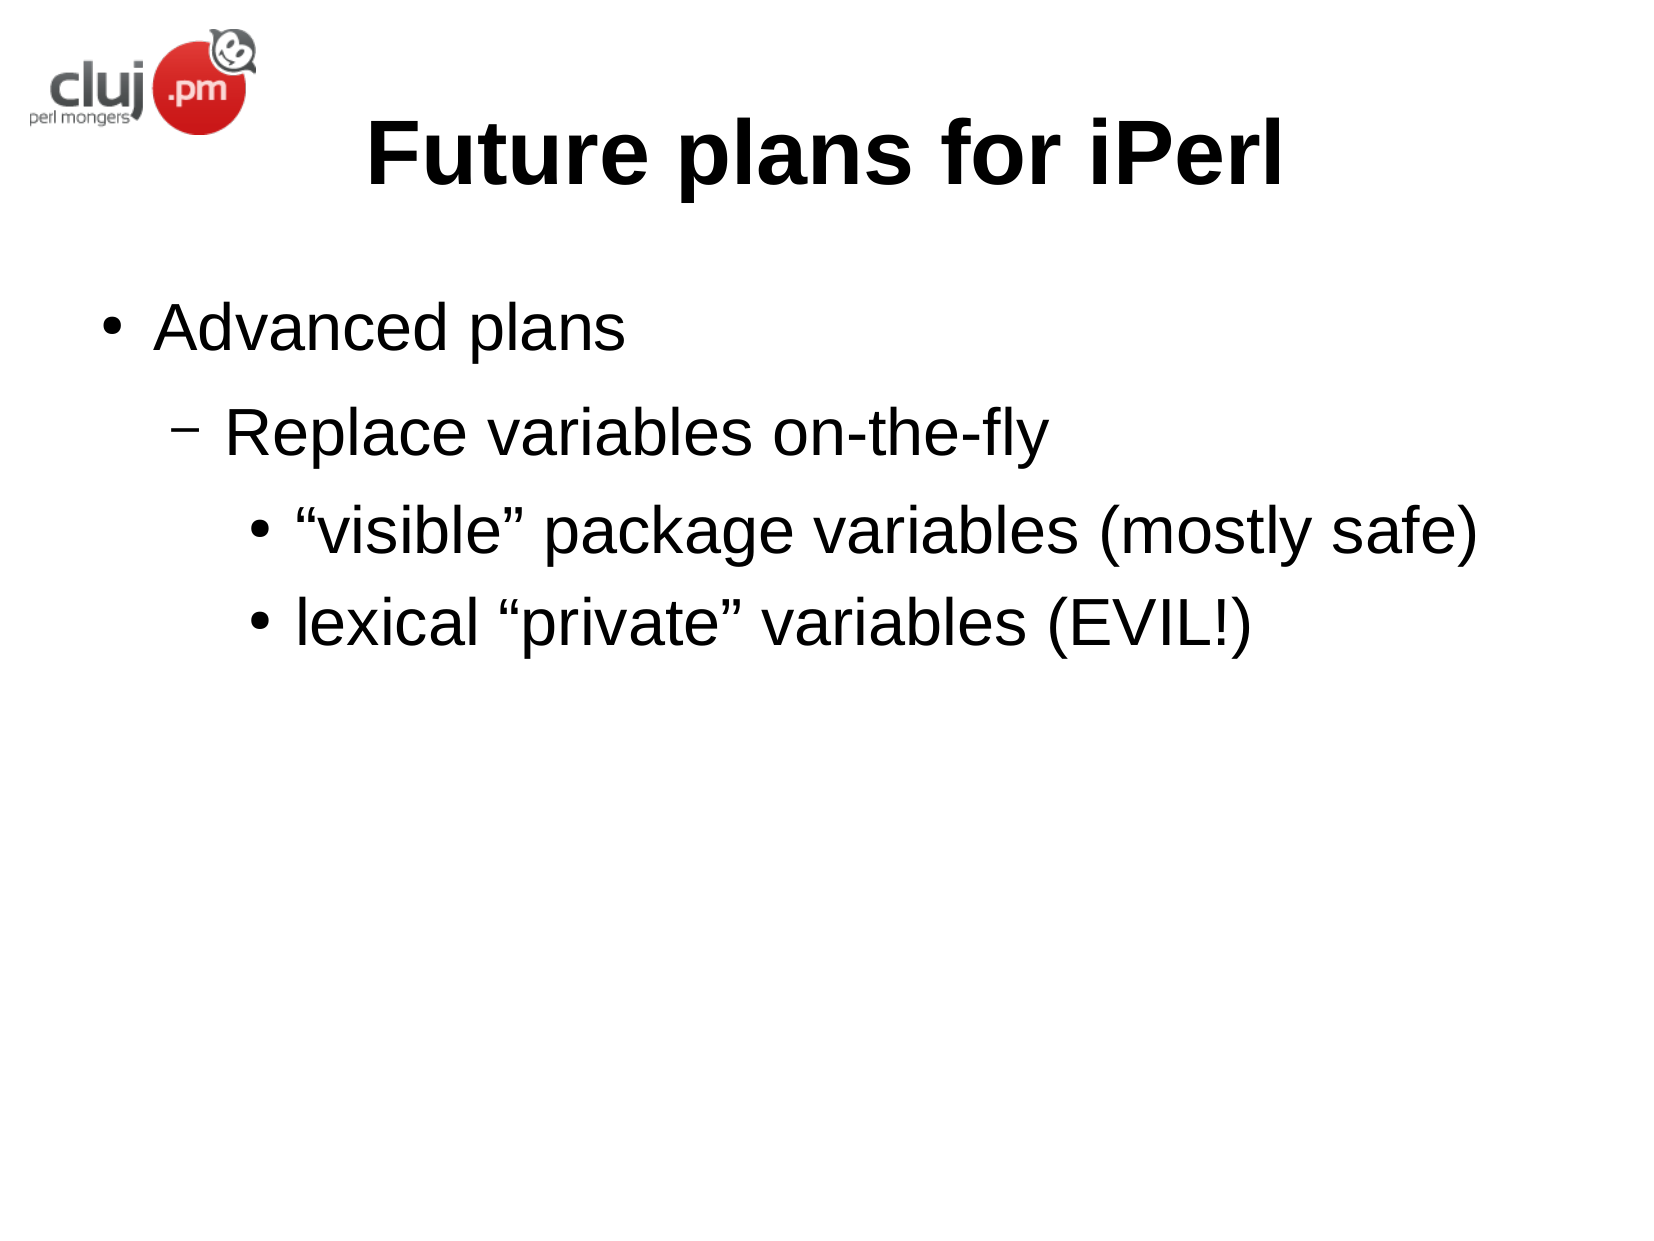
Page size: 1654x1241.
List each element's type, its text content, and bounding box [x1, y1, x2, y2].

picture [30, 29, 256, 135]
list Advanced plans Replace variables on-the-fly “visible” package variables (mostly safe) lexical “private” variables (EVIL!) [82, 290, 1538, 1171]
title Future plans for iPerl [82, 49, 1571, 257]
